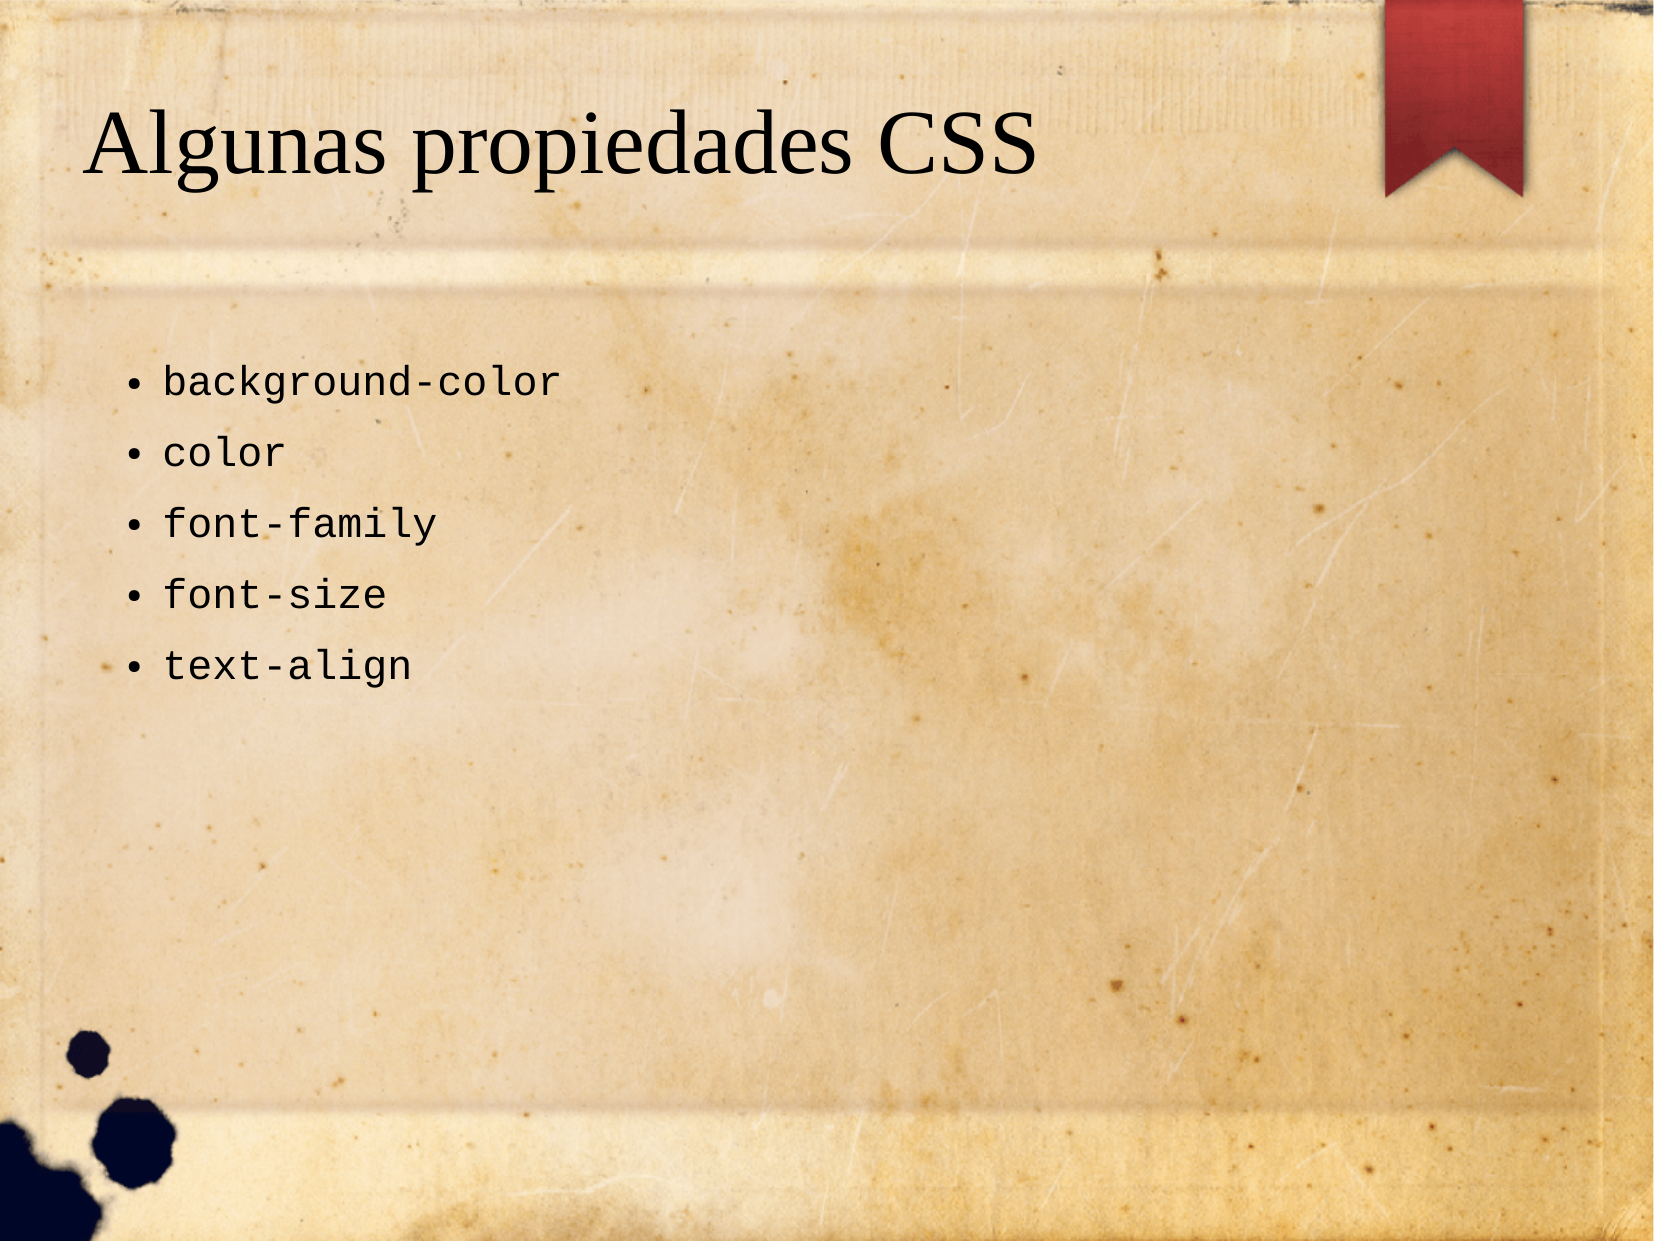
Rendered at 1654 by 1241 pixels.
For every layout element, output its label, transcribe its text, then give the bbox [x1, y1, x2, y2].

title Algunas propiedades CSS [82, 49, 1347, 237]
picture [0, 0, 1654, 1241]
list background-color color font-family font-size text-align [82, 290, 1538, 1010]
